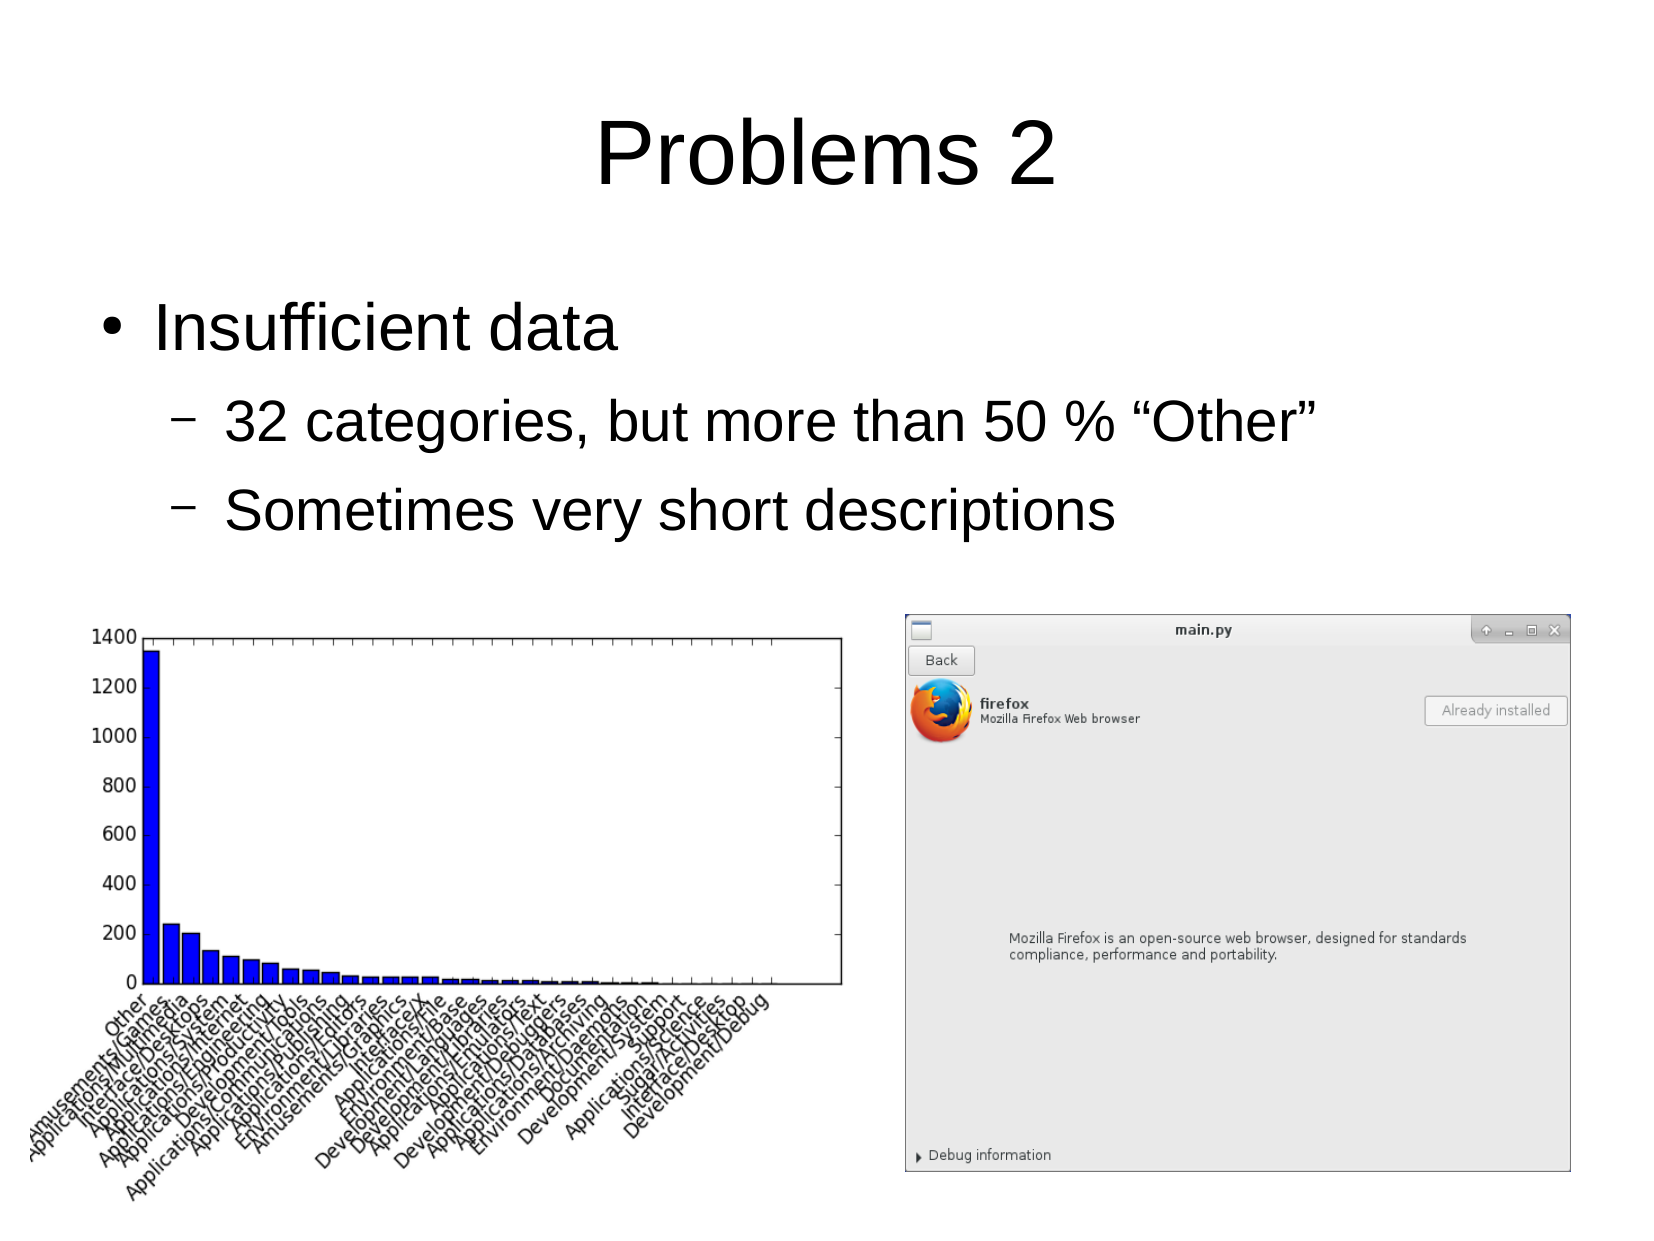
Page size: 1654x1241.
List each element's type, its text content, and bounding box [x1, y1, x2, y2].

picture [30, 569, 1571, 1241]
list Insufficient data 32 categories, but more than 50 % “Other” Sometimes very short descriptions [82, 290, 1571, 1010]
title Problems 2 [82, 49, 1571, 257]
